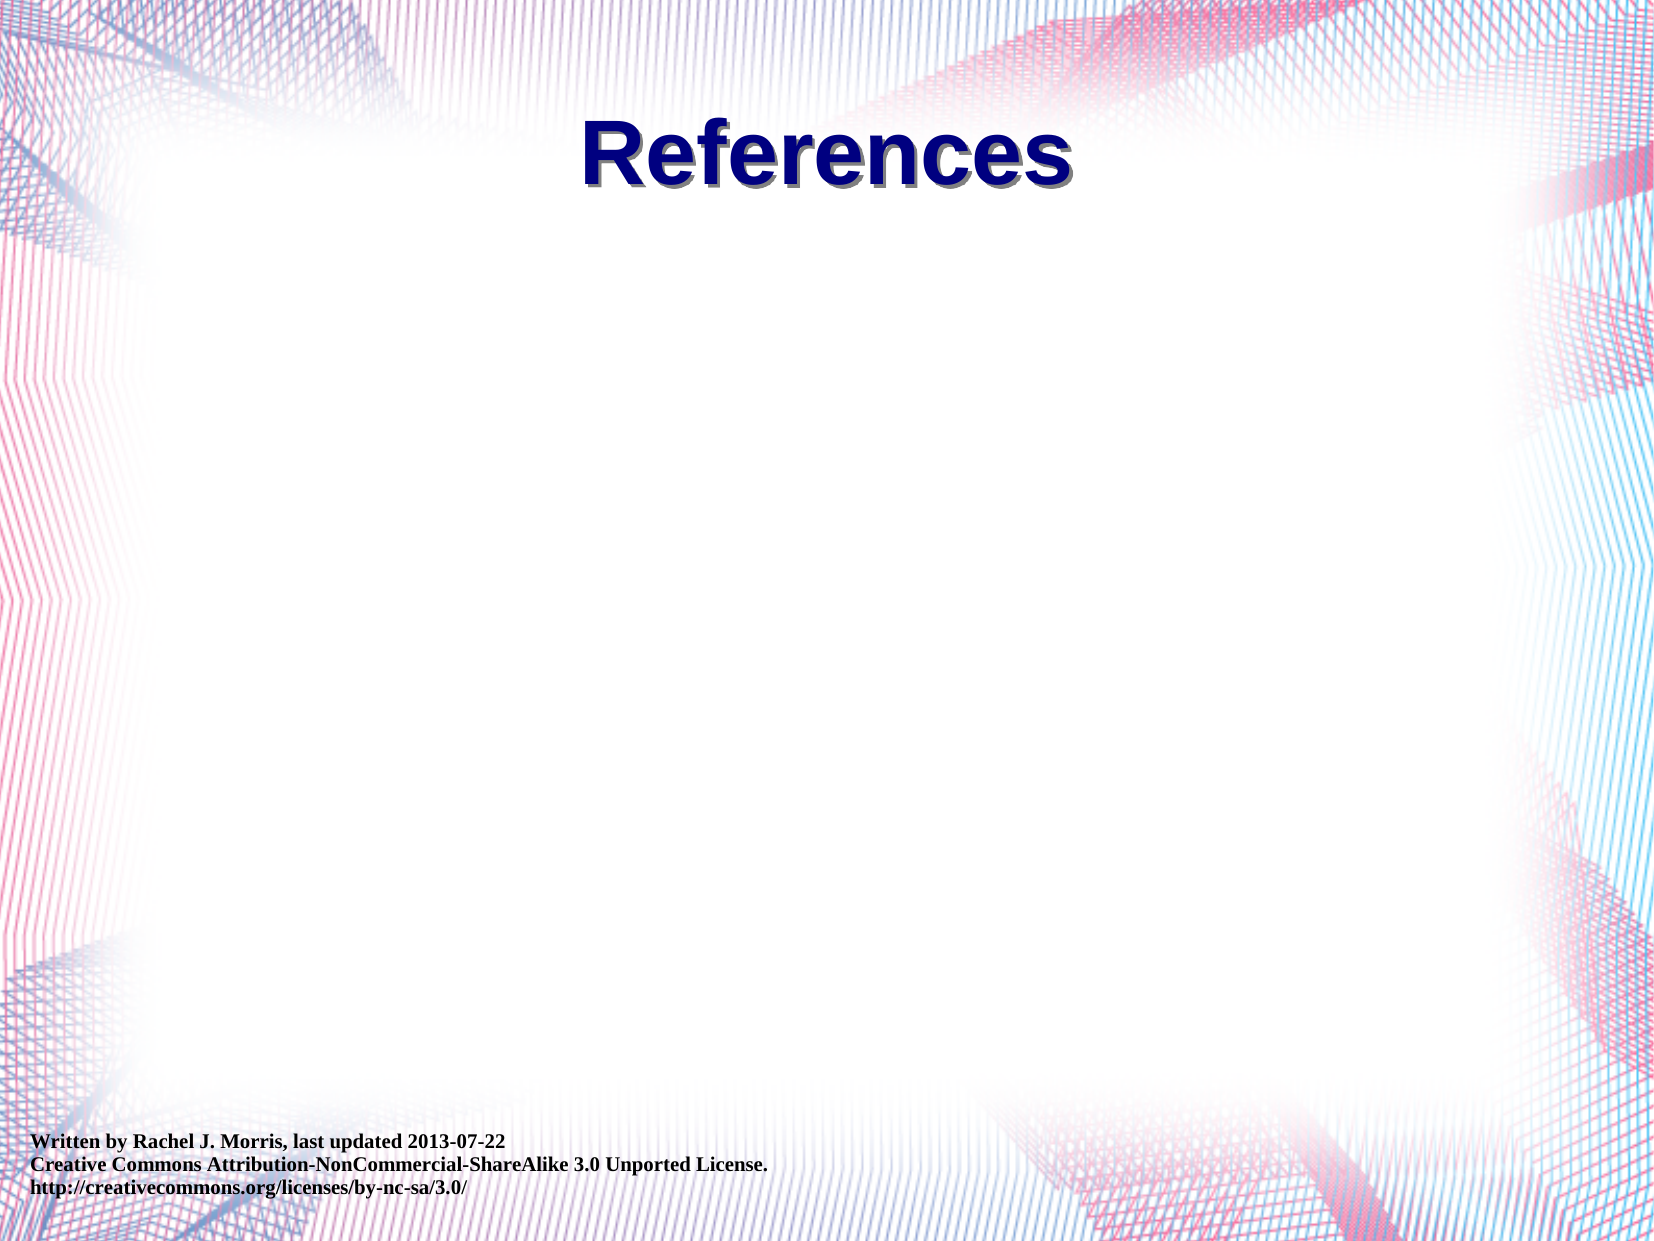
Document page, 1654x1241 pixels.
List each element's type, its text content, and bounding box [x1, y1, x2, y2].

picture [0, 0, 1654, 1241]
title References [82, 49, 1571, 257]
